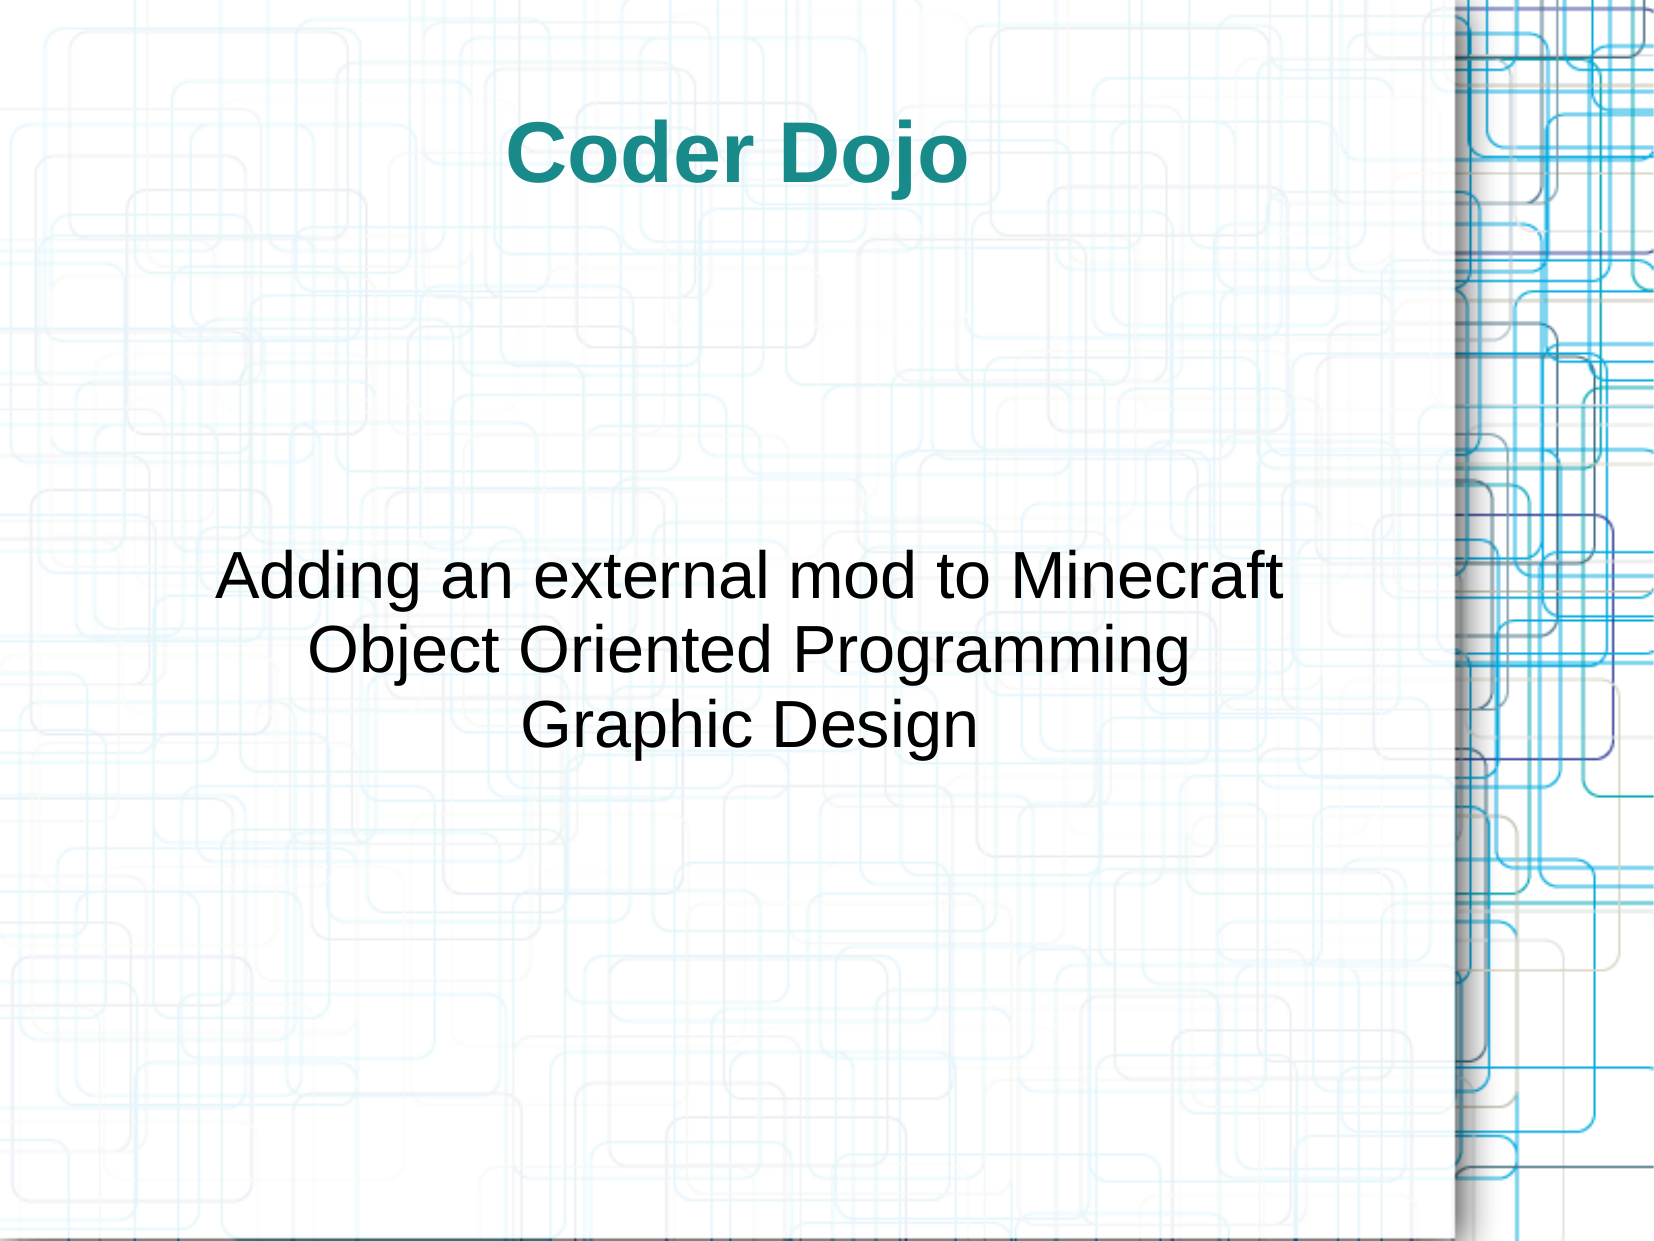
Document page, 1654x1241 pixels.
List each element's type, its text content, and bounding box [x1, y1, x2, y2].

picture [0, 0, 1654, 1241]
subtitle Adding an external mod to Minecraft Object Oriented Programming Graphic Design [82, 290, 1418, 1010]
title Coder Dojo [59, 49, 1418, 257]
